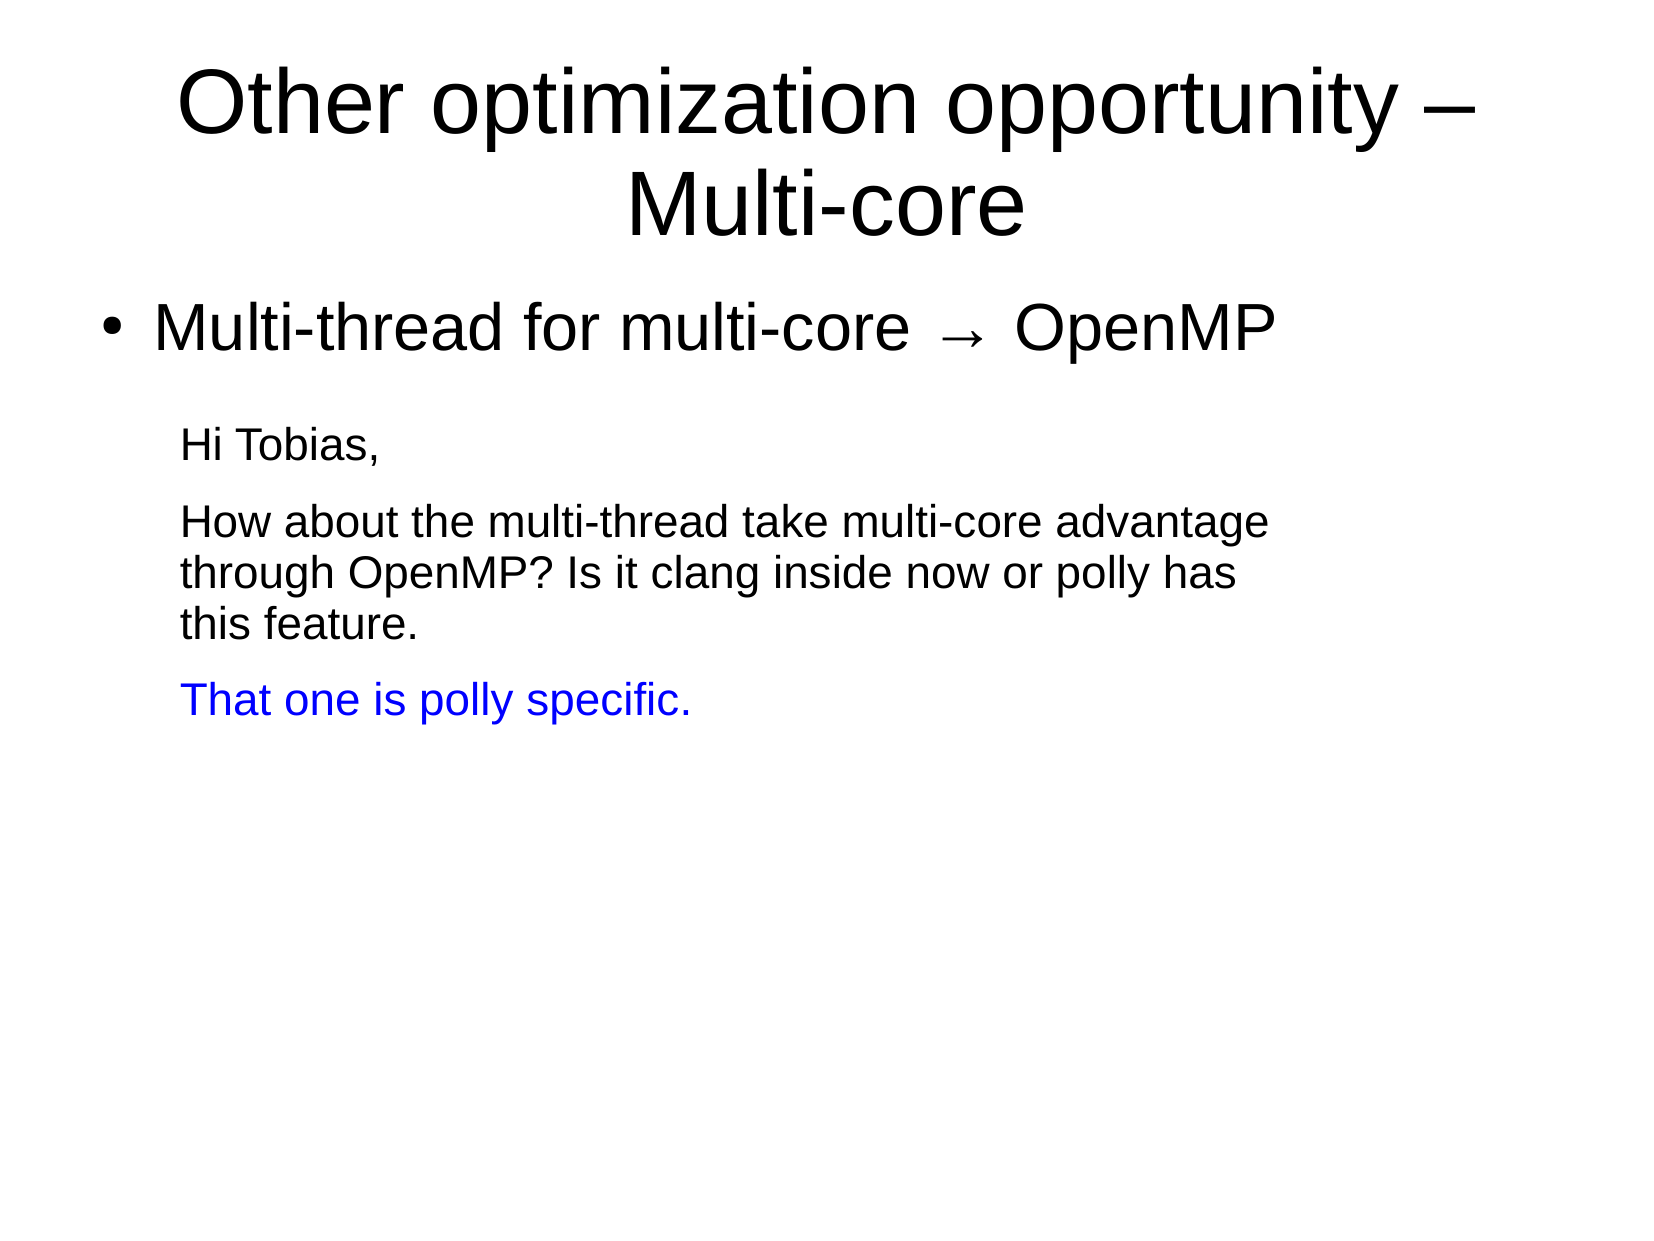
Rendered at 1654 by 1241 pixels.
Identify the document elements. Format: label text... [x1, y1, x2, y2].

title Other optimization opportunity – Multi-core [82, 49, 1571, 257]
text_box Hi Tobias, How about the multi-thread take multi-core advantage through OpenMP? Is it clang inside now or polly has this feature. That one is polly specific. [165, 412, 1306, 733]
list Multi-thread for multi-core → OpenMP [82, 290, 1538, 1010]
